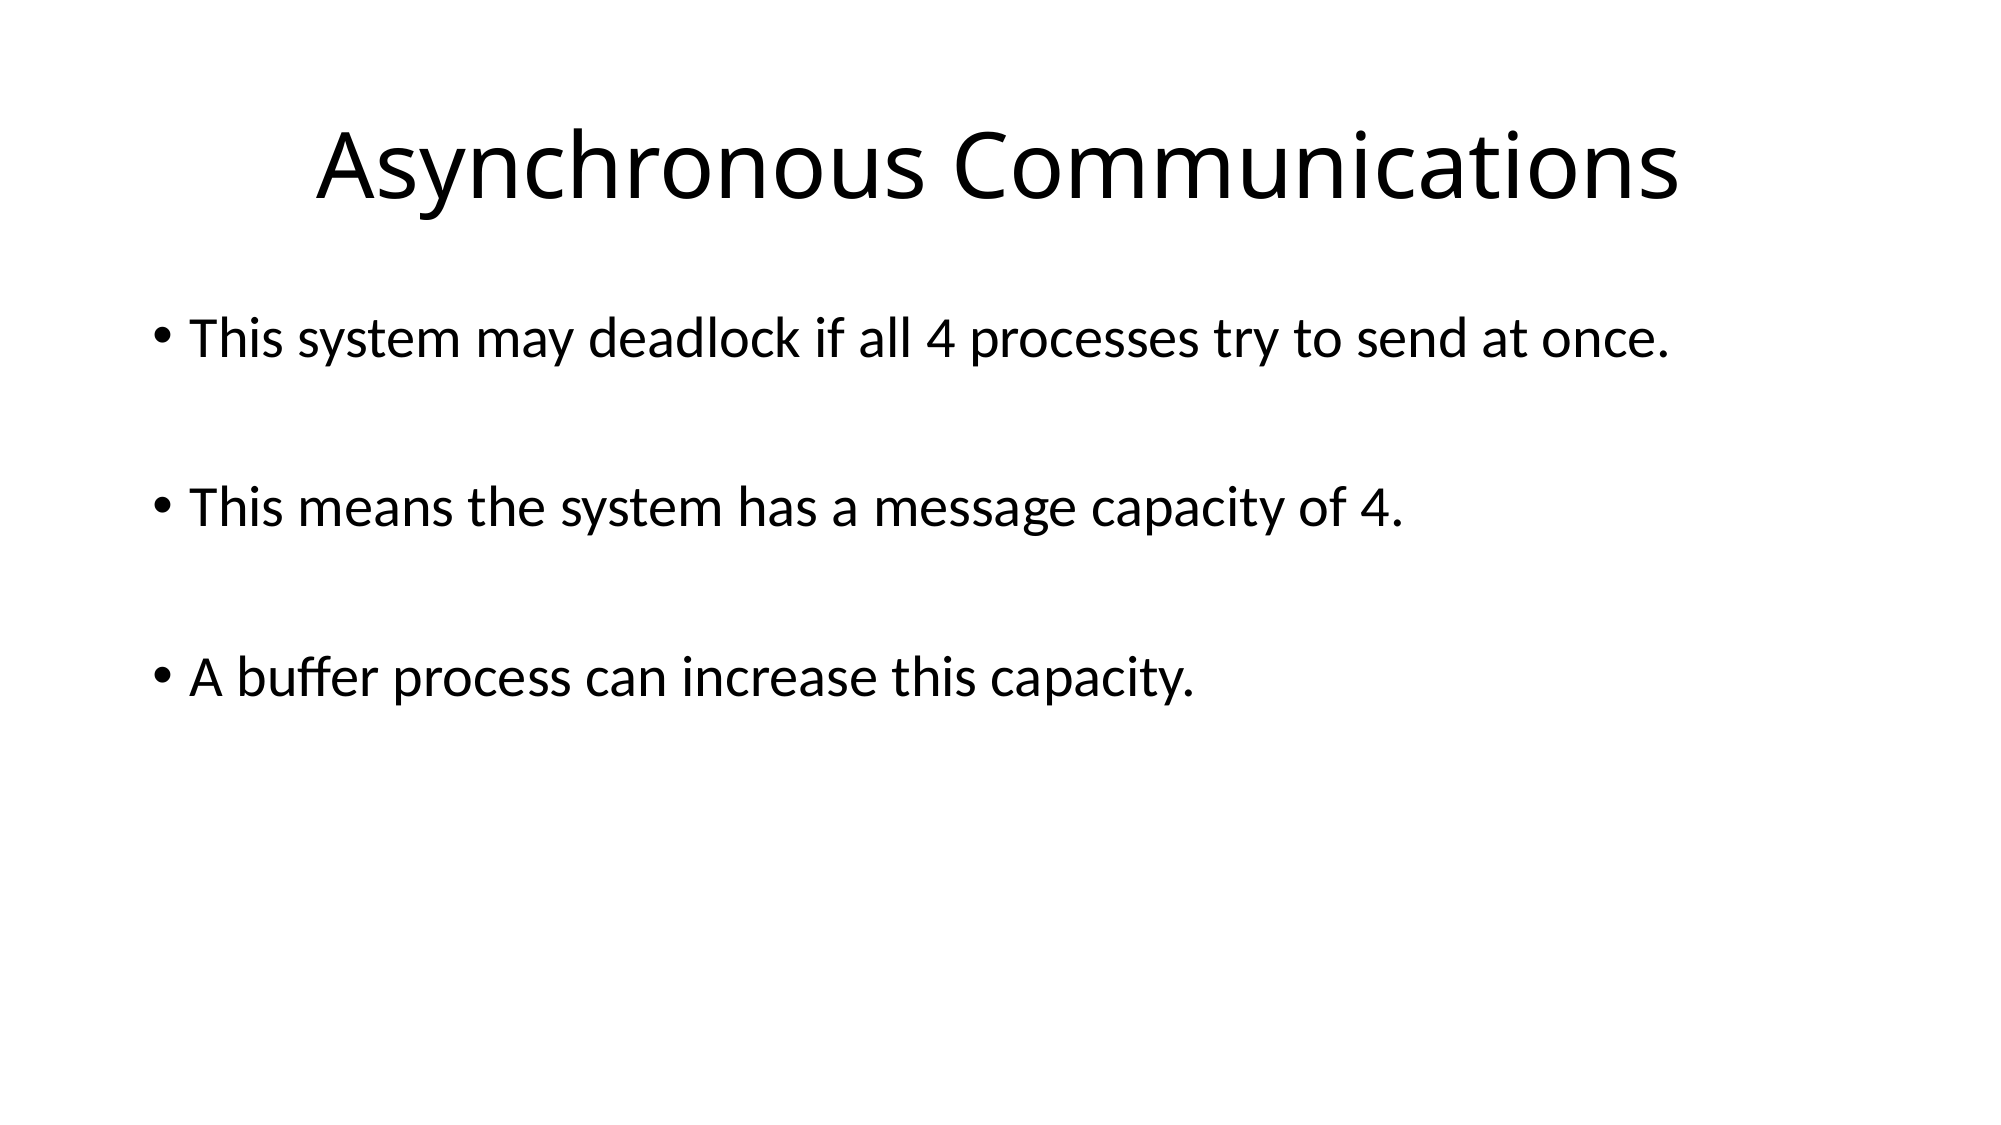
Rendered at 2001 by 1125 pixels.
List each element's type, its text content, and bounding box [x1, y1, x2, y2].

title Asynchronous Communications [137, 59, 1863, 278]
list This system may deadlock if all 4 processes try to send at once. This means the system has a message capacity of 4. A buffer process can increase this capacity. [137, 299, 1863, 1014]
